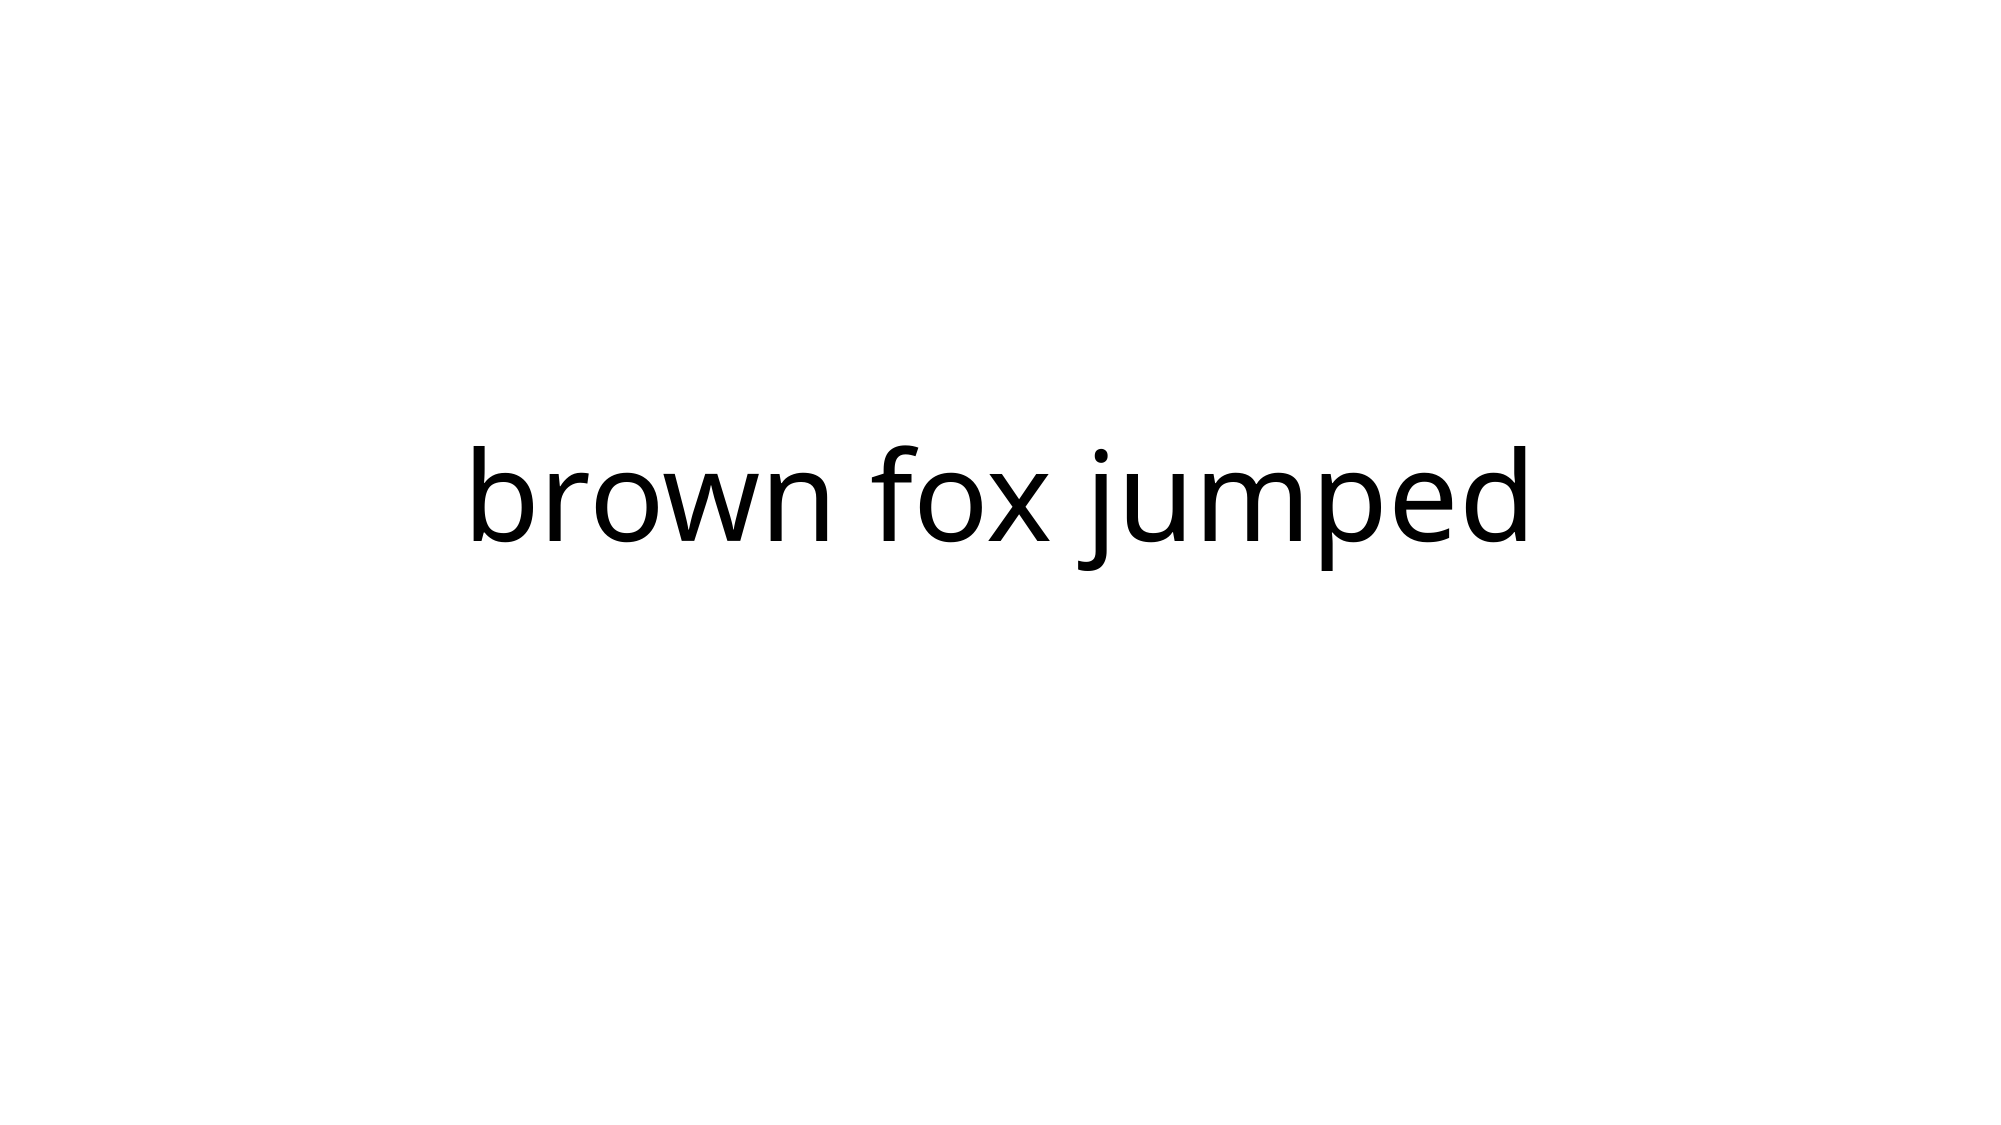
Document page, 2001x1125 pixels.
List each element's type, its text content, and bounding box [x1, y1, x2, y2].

title brown fox jumped [249, 184, 1750, 576]
